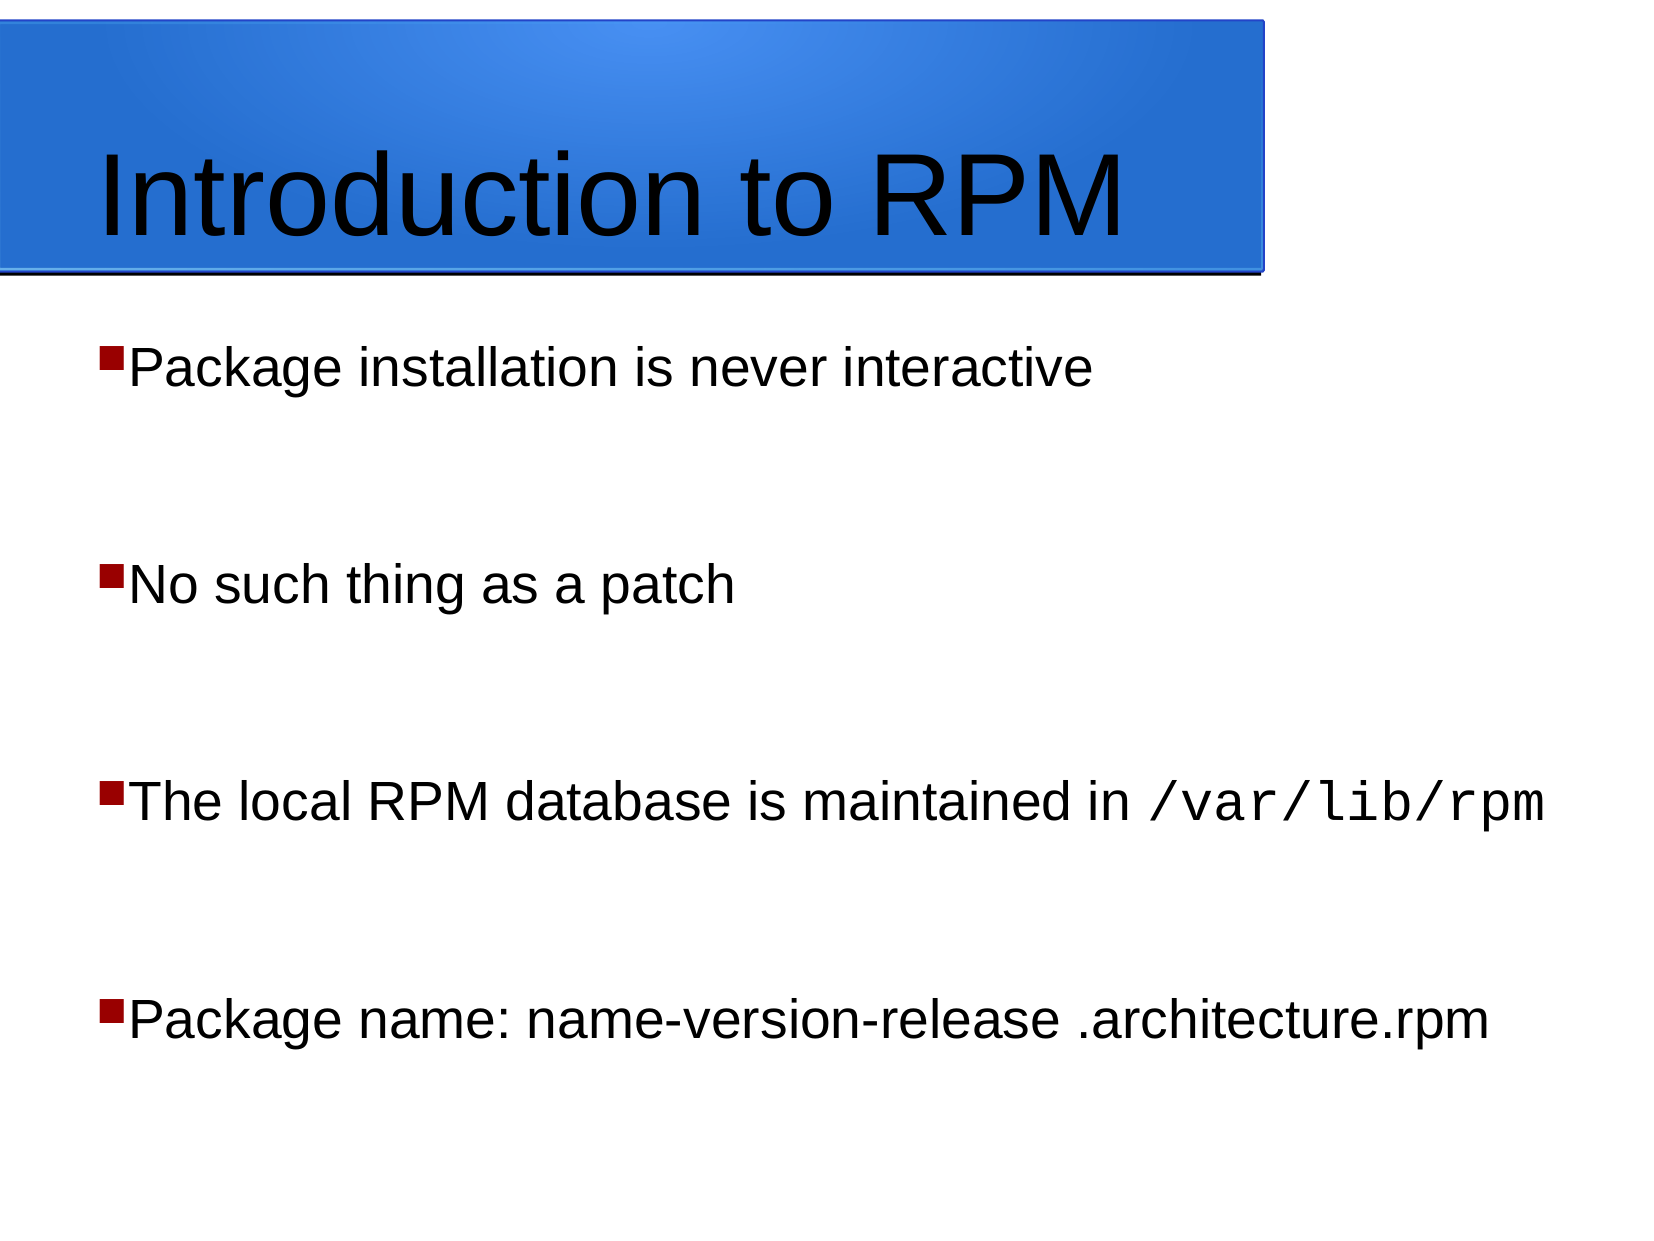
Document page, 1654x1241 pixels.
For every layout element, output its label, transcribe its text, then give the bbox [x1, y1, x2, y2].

list Package installation is never interactive No such thing as a patch The local RPM database is maintained in /var/lib/rpm Package name: name-version-release .architecture.rpm [96, 330, 1571, 1061]
title Introduction to RPM [96, 85, 1571, 293]
